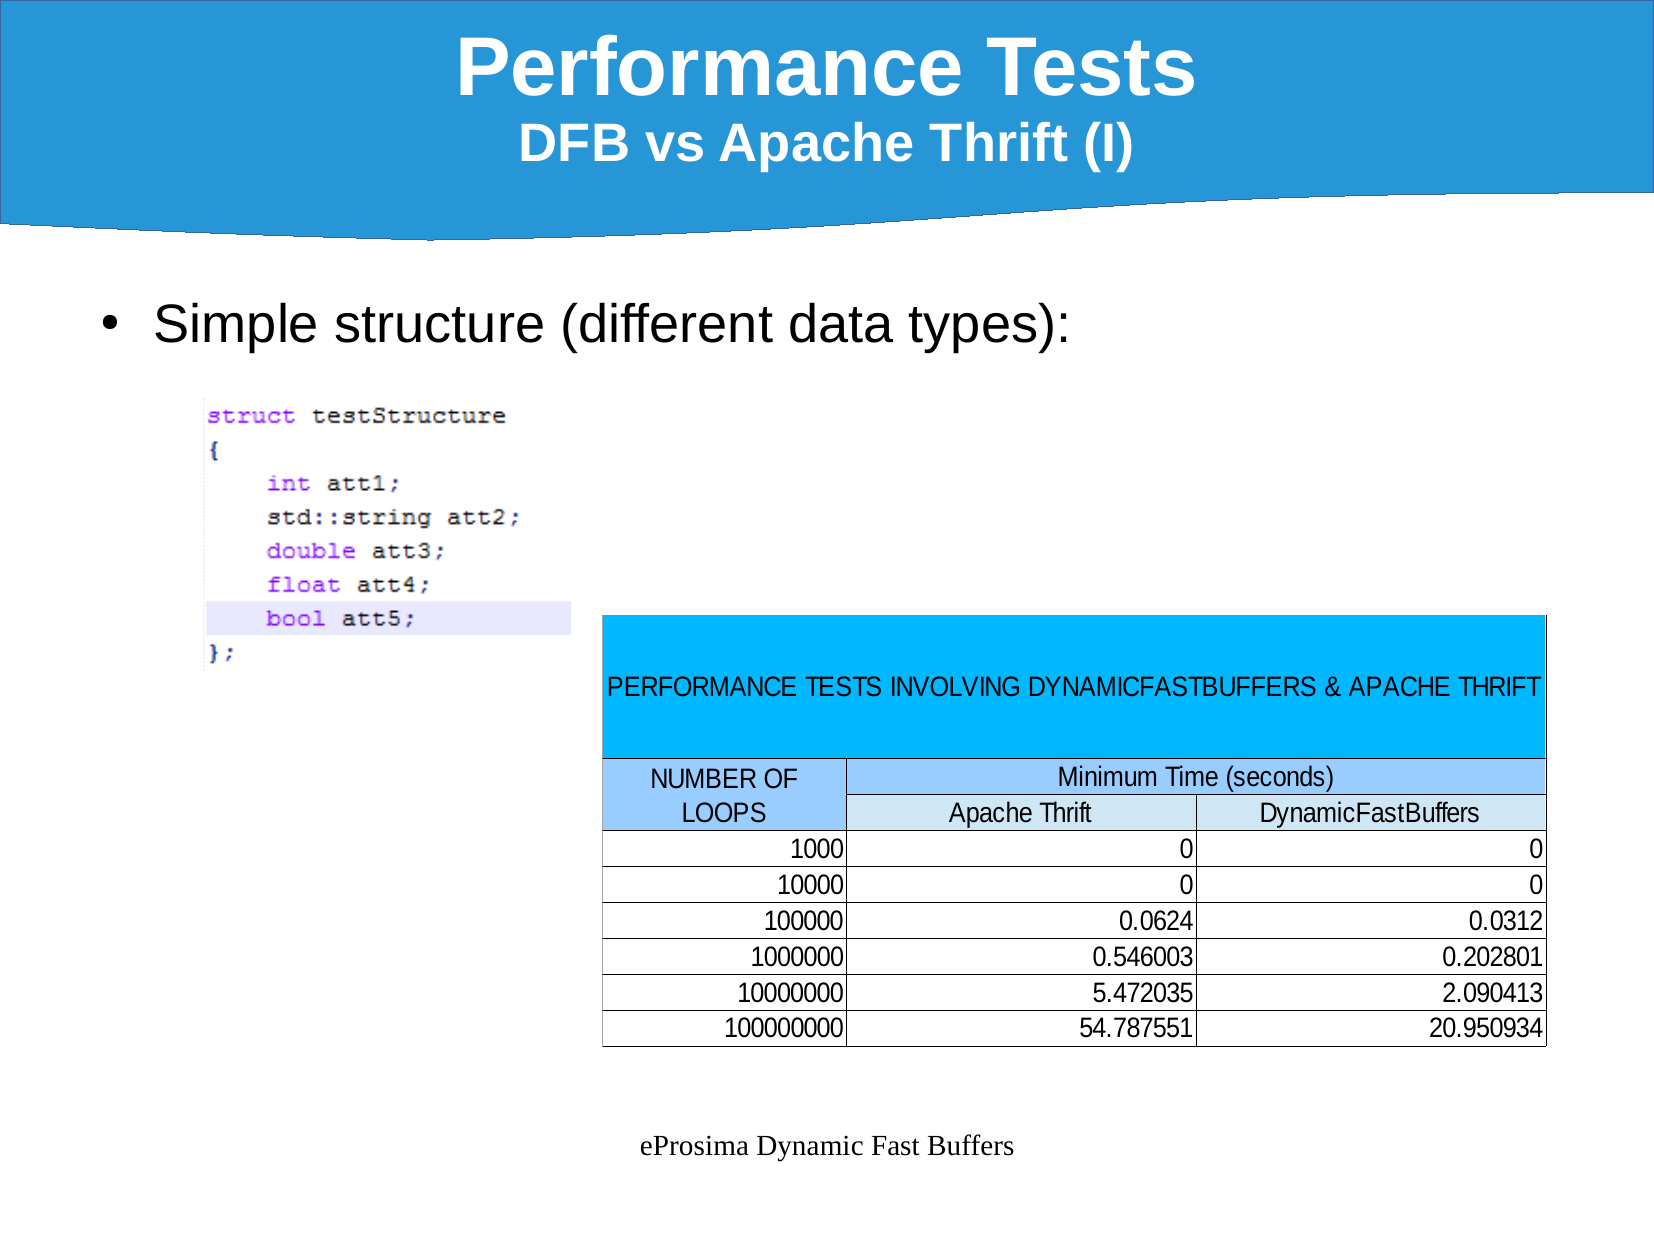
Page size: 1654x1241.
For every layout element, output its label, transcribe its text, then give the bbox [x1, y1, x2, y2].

picture [602, 615, 1548, 1051]
picture [203, 397, 571, 673]
list Simple structure (different data types): [82, 293, 1571, 1063]
text_box Performance Tests DFB vs Apache Thrift (I) [0, 0, 1654, 241]
